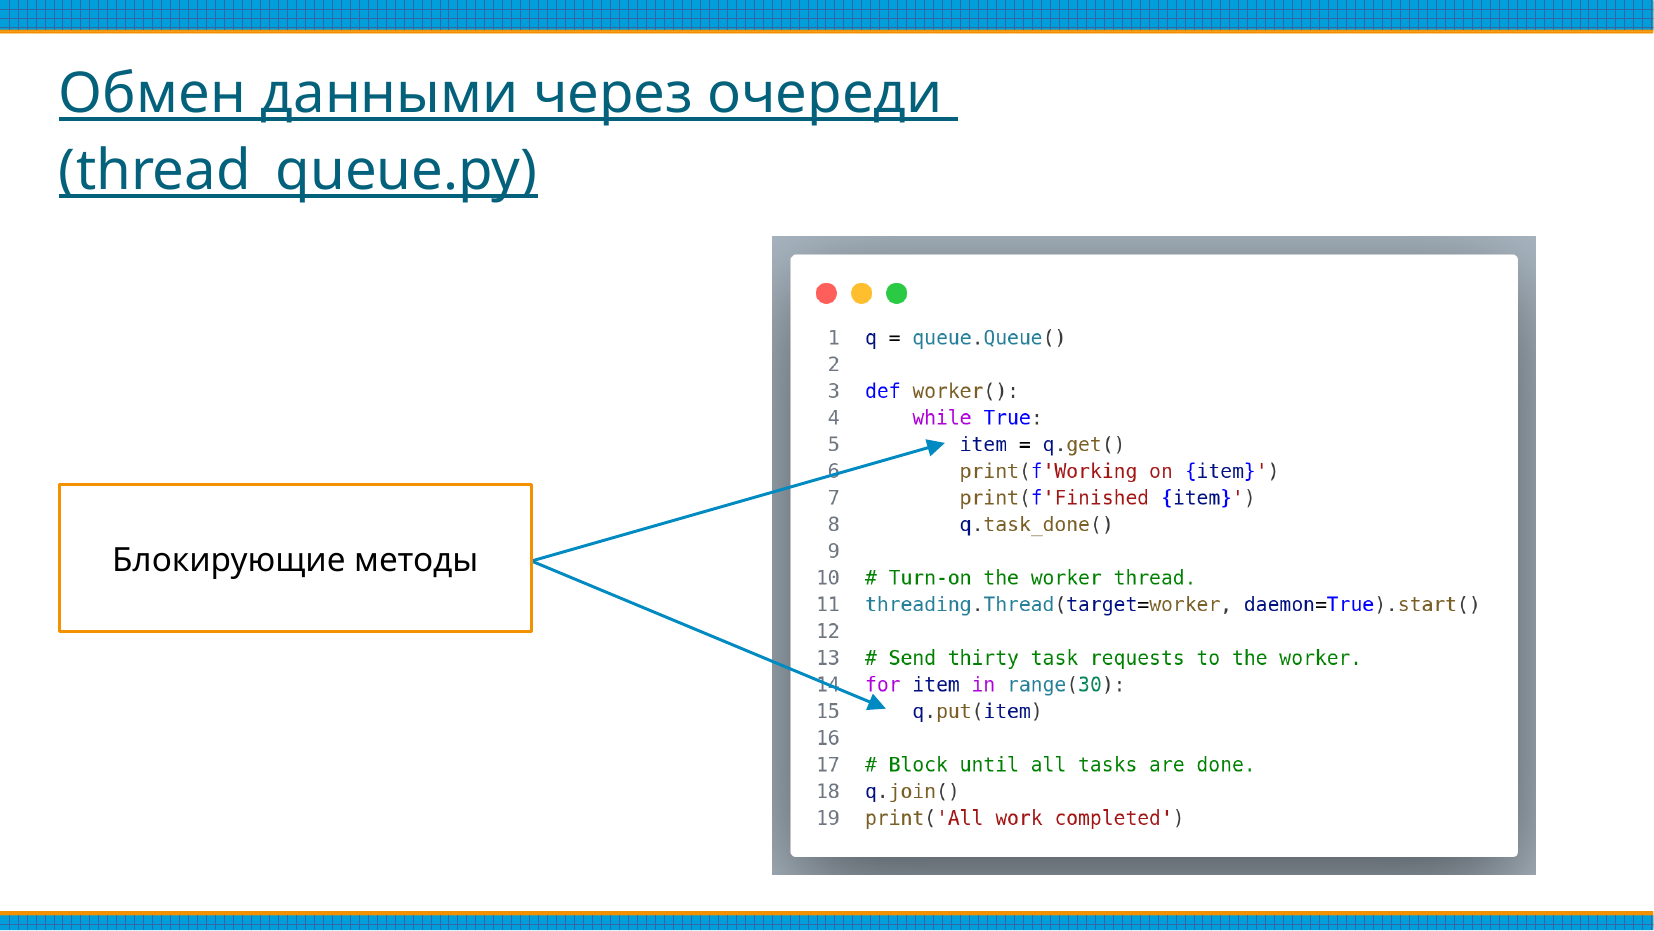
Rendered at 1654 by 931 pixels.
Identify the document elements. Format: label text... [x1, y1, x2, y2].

title Обмен данными через очереди (thread_queue.py) [59, 51, 1548, 207]
picture [772, 236, 1536, 875]
text_box Блокирующие методы [59, 484, 532, 632]
